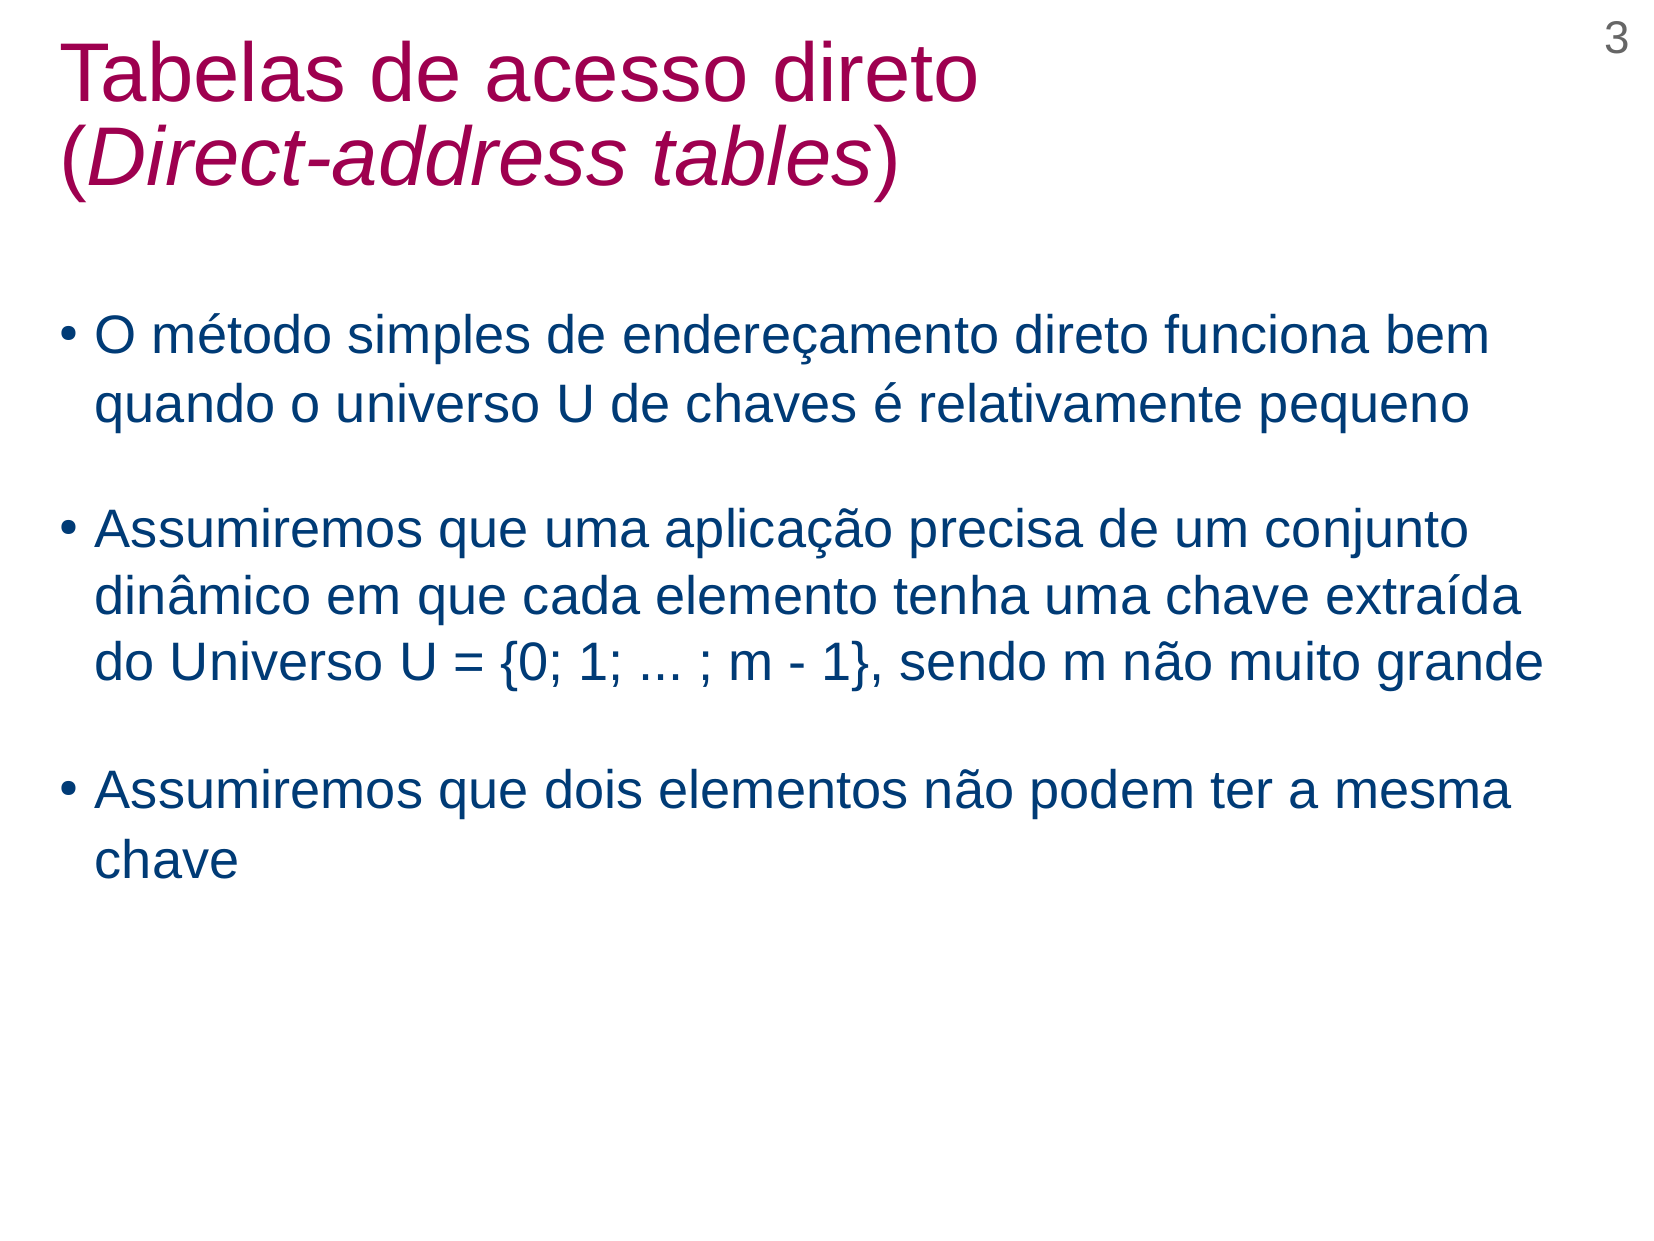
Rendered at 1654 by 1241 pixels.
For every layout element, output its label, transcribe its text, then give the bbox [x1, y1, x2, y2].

title Tabelas de acesso direto (Direct-address tables) [59, 0, 1595, 237]
list O método simples de endereçamento direto funciona bem quando o universo U de chaves é relativamente pequeno Assumiremos que uma aplicação precisa de um conjunto dinâmico em que cada elemento tenha uma chave extraída do Universo U = {0; 1; ... ; m - 1}, sendo m não muito grande Assumiremos que dois elementos não podem ter a mesma chave [59, 295, 1595, 1211]
